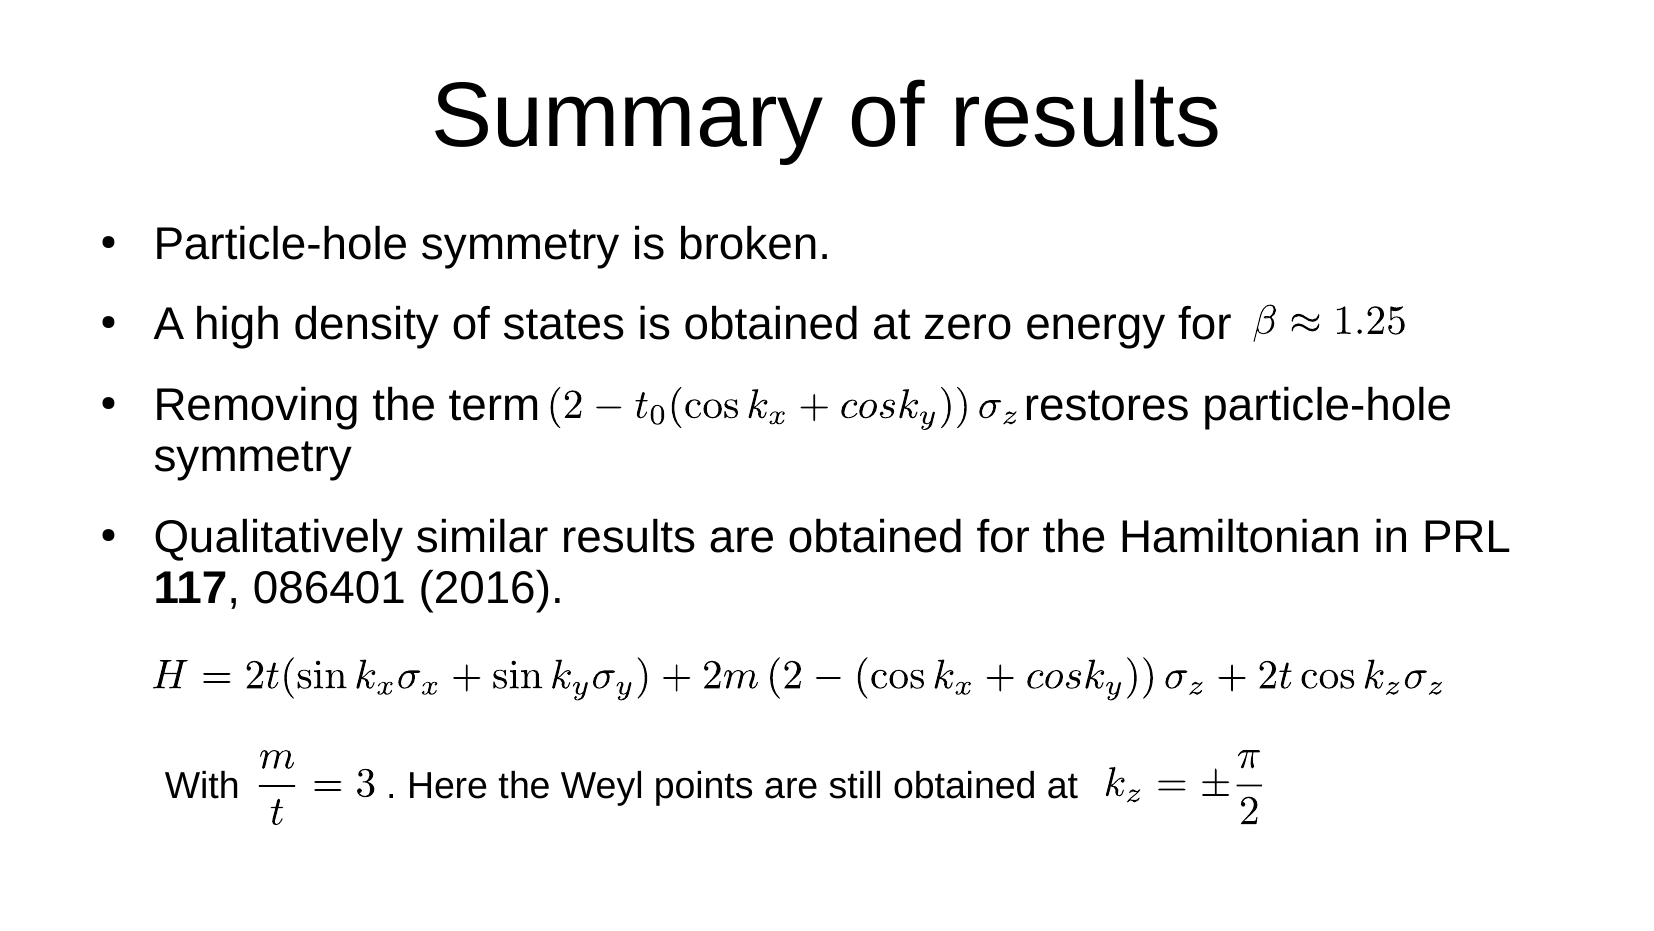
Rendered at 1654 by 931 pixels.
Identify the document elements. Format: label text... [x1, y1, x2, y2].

list Particle-hole symmetry is broken. A high density of states is obtained at zero energy for Removing the term restores particle-hole symmetry Qualitatively similar results are obtained for the Hamiltonian in PRL 117, 086401 (2016). [82, 217, 1571, 758]
text_box [1253, 304, 1405, 342]
title Summary of results [82, 37, 1571, 193]
text_box [258, 750, 375, 826]
text_box With . Here the Weyl points are still obtained at [373, 757, 1094, 814]
text_box [1105, 750, 1262, 825]
text_box With . Here the Weyl points are still obtained at [150, 757, 260, 814]
text_box [548, 386, 1017, 430]
text_box [152, 657, 1443, 701]
